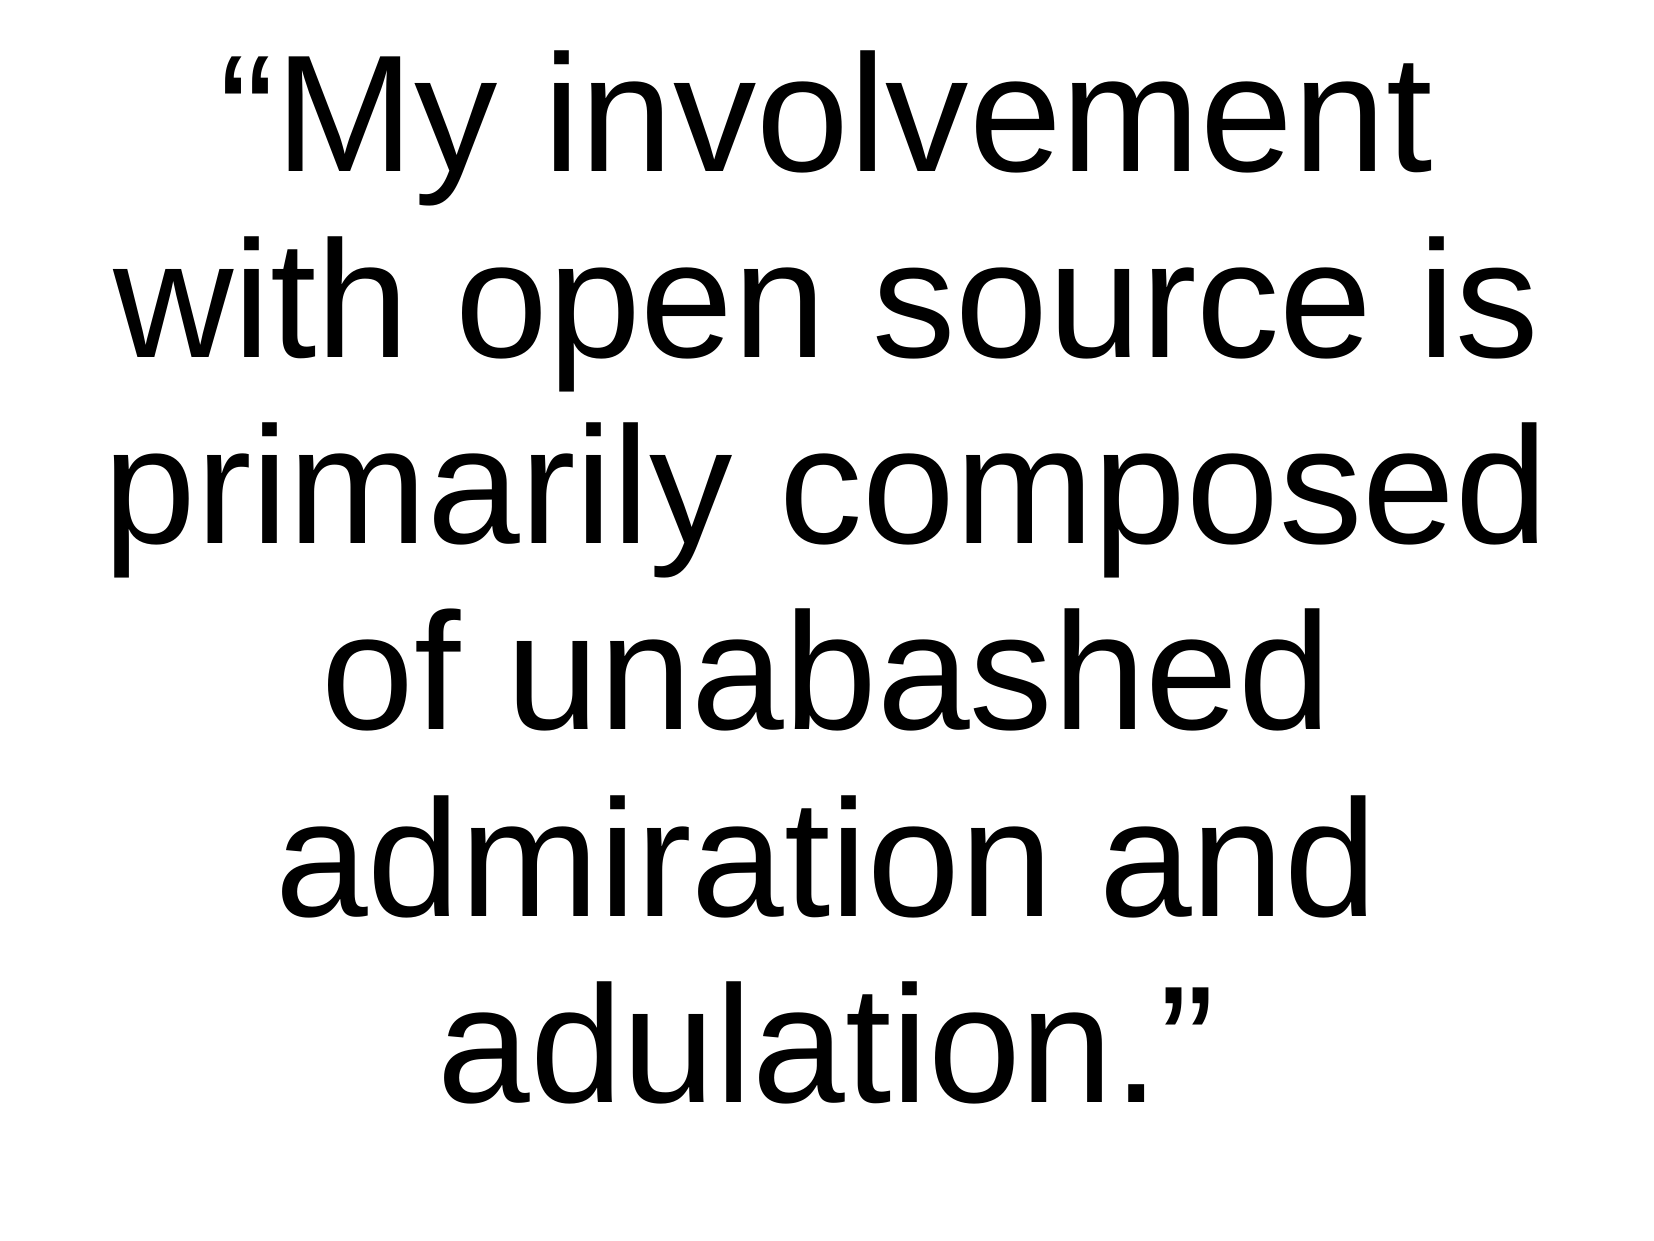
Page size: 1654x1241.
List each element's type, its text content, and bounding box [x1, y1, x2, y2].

subtitle “My involvement with open source is primarily composed of unabashed admiration and adulation.” [82, 20, 1571, 1138]
